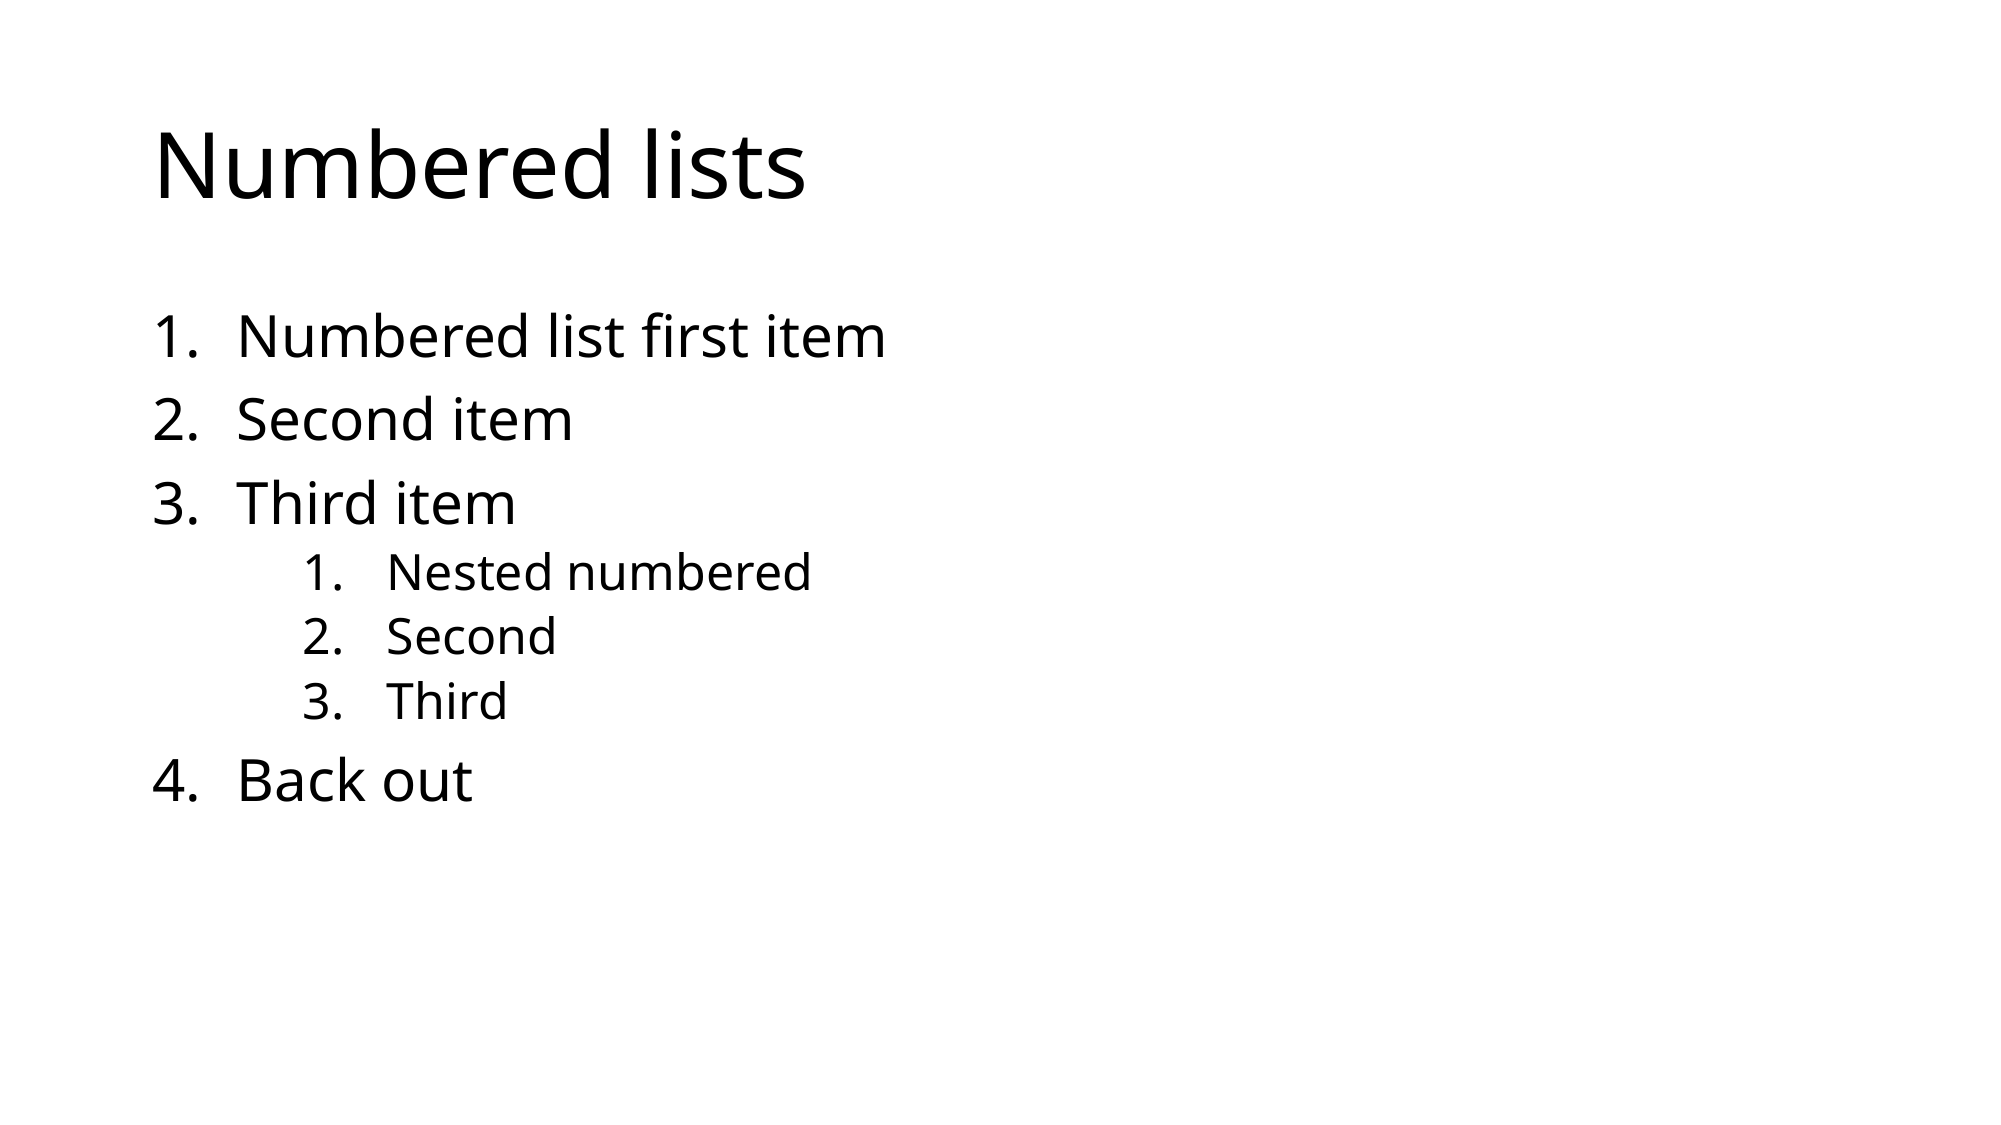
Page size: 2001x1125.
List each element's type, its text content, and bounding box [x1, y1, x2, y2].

list Numbered list first item Second item Third item Nested numbered Second Third Back out [137, 299, 1863, 1014]
title Numbered lists [137, 59, 1863, 278]
